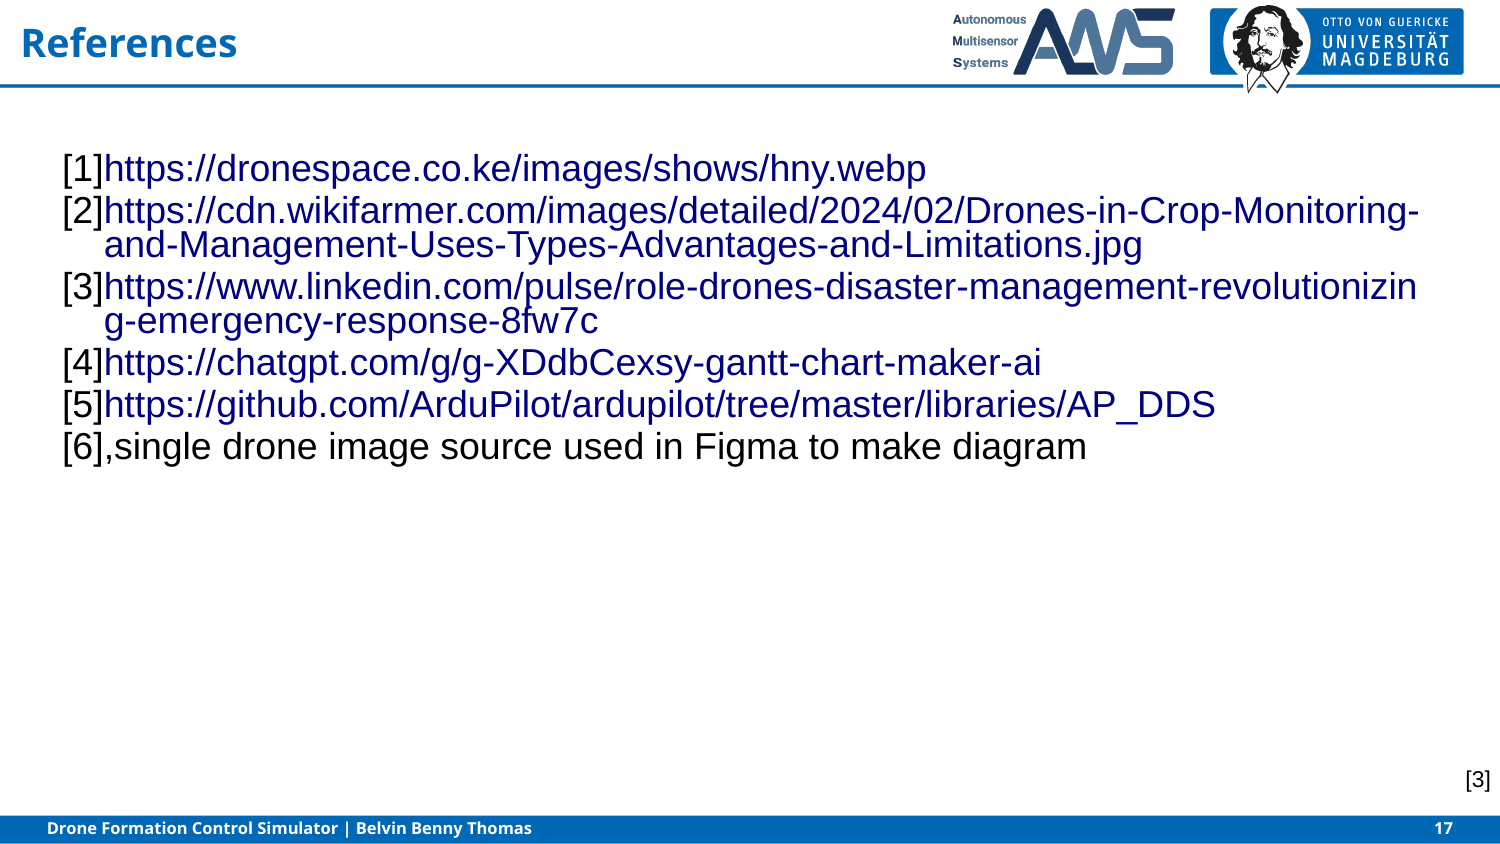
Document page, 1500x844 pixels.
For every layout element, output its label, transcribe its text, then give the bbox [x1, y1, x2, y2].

picture [0, 0, 1500, 103]
text_box [3] [1450, 759, 1500, 800]
text_box https://dronespace.co.ke/images/shows/hny.webp https://cdn.wikifarmer.com/images/detailed/2024/02/Drones-in-Crop-Monitoring-and-Management-Uses-Types-Advantages-and-Limitations.jpg https://www.linkedin.com/pulse/role-drones-disaster-management-revolutionizing-emergency-response-8fw7c https://chatgpt.com/g/g-XDdbCexsy-gantt-chart-maker-ai https://github.com/ArduPilot/ardupilot/tree/master/libraries/AP_DDS ,single drone image source used in Figma to make diagram [47, 139, 1444, 565]
title References [0, 0, 943, 86]
